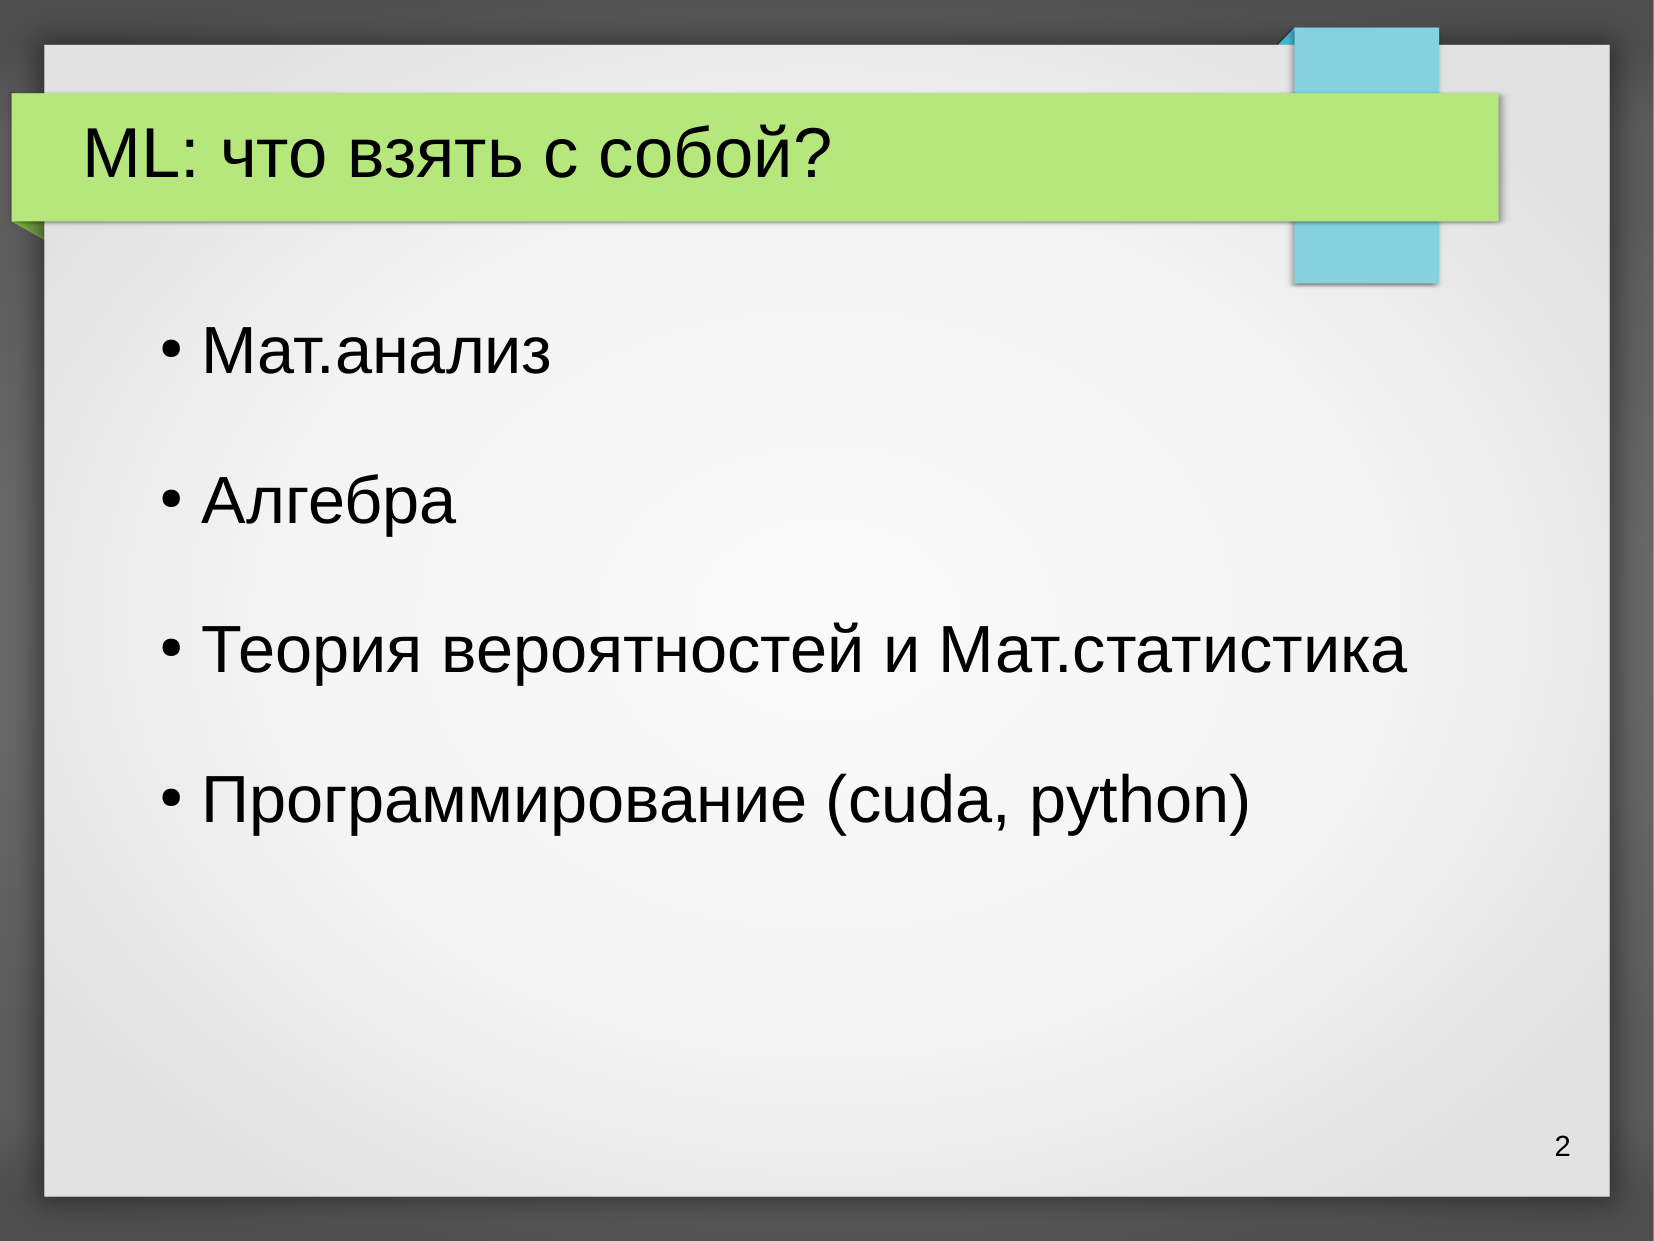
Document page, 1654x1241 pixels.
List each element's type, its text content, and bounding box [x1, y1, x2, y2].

subtitle Мат.анализ Алгебра Теория вероятностей и Мат.статистика Программирование (cuda, python) [82, 290, 1571, 1010]
title ML: что взять с собой? [82, 49, 1571, 257]
picture [0, 0, 1654, 1241]
